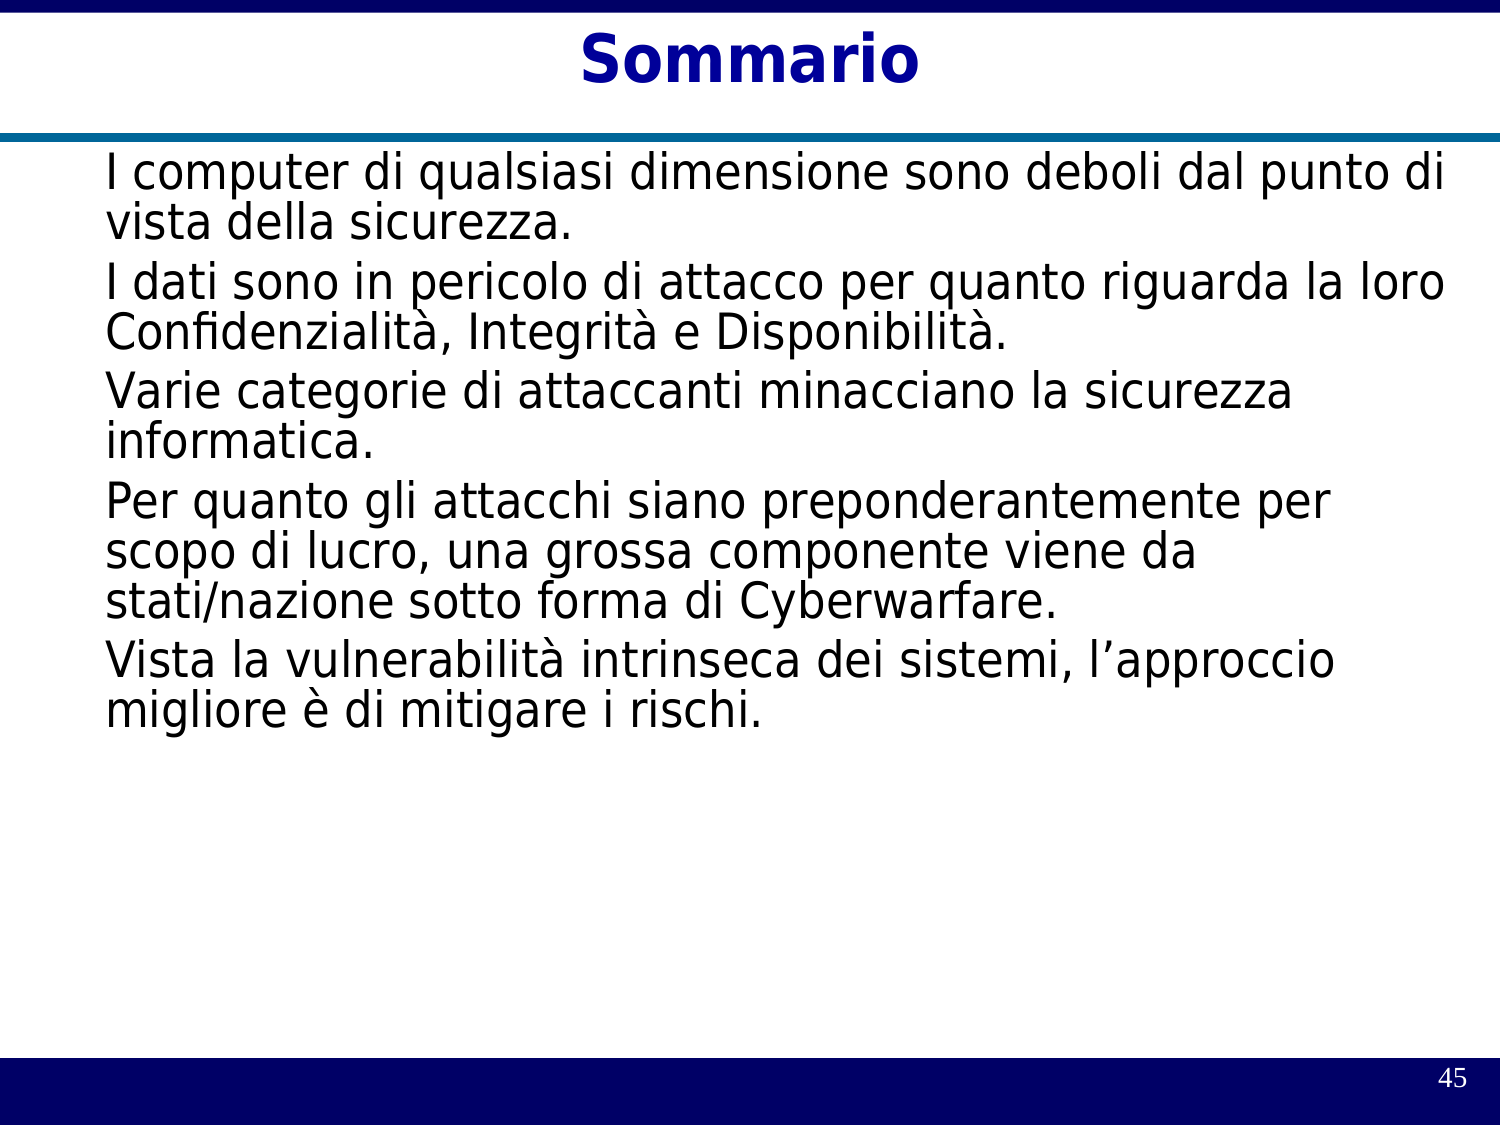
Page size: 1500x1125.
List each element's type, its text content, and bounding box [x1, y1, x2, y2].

list I computer di qualsiasi dimensione sono deboli dal punto di vista della sicurezza. I dati sono in pericolo di attacco per quanto riguarda la loro Confidenzialità, Integrità e Disponibilità. Varie categorie di attaccanti minacciano la sicurezza informatica. Per quanto gli attacchi siano preponderantemente per scopo di lucro, una grossa componente viene da stati/nazione sotto forma di Cyberwarfare. Vista la vulnerabilità intrinseca dei sistemi, l’approccio migliore è di mitigare i rischi. [30, 149, 1471, 1021]
title Sommario [30, 0, 1471, 126]
